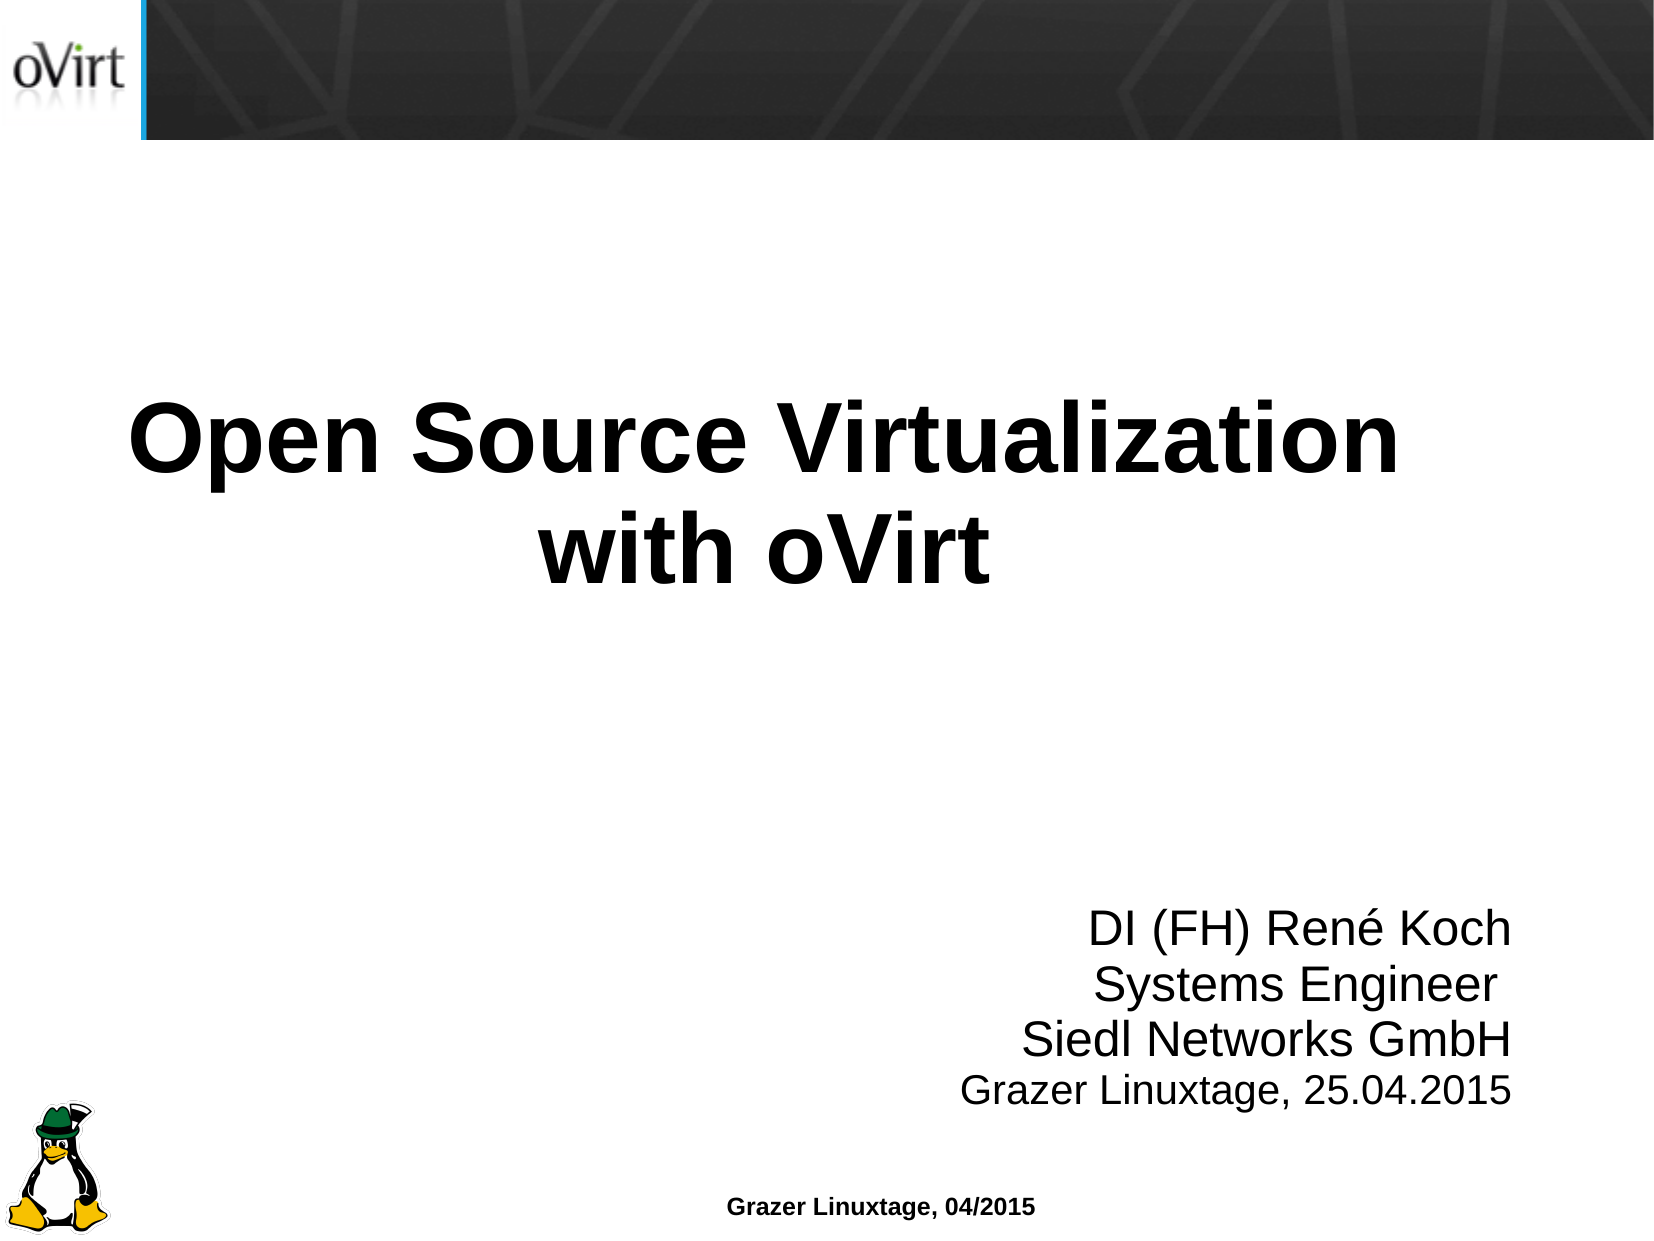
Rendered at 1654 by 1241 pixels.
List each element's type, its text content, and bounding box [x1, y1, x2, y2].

text_box DI (FH) René Koch Systems Engineer Siedl Networks GmbH Grazer Linuxtage, 25.04.2015 [945, 669, 1549, 1122]
picture [5, 1100, 111, 1235]
text_box Open Source Virtualization with oVirt [112, 374, 1549, 613]
picture [0, 0, 1654, 140]
